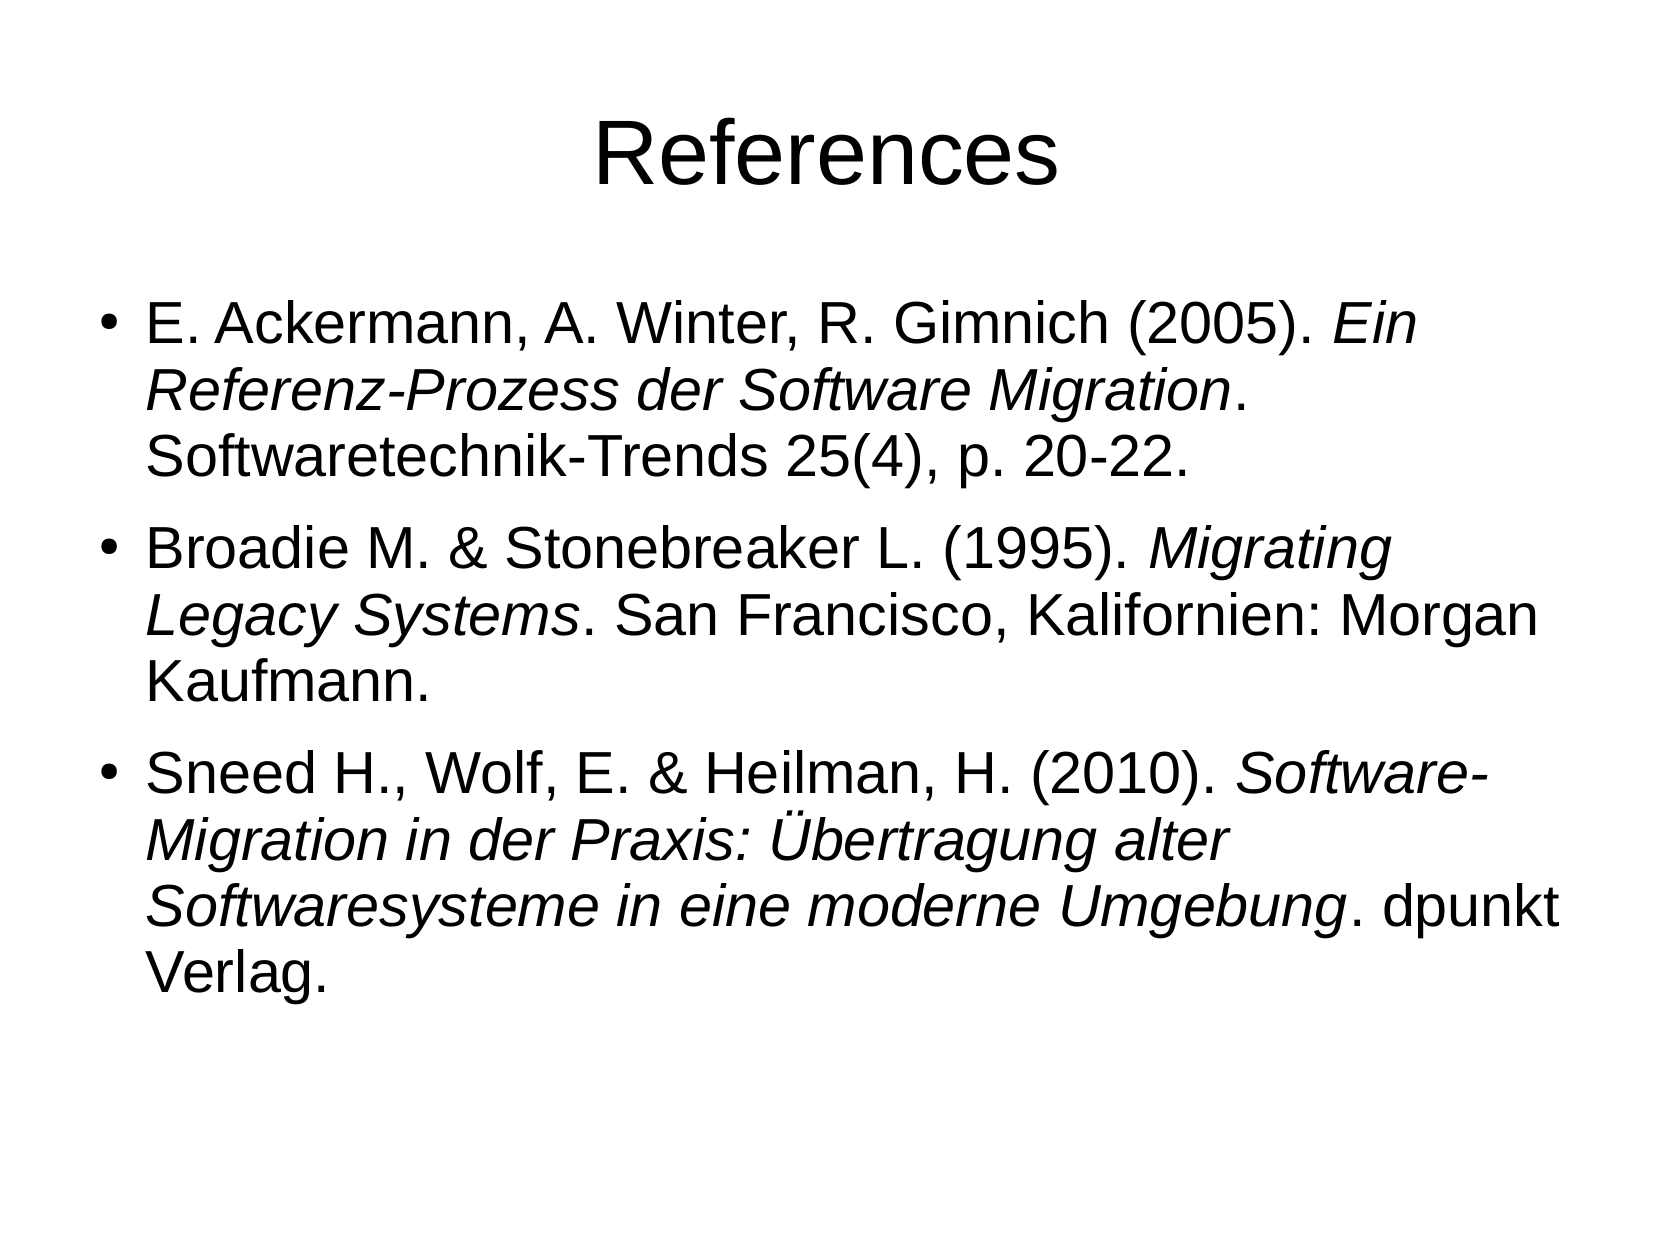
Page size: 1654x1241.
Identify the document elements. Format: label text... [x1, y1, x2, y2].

list E. Ackermann, A. Winter, R. Gimnich (2005). Ein Referenz-Prozess der Software Migration. Softwaretechnik-Trends 25(4), p. 20-22. Broadie M. & Stonebreaker L. (1995). Migrating Legacy Systems. San Francisco, Kalifornien: Morgan Kaufmann. Sneed H., Wolf, E. & Heilman, H. (2010). Software-Migration in der Praxis: Übertragung alter Softwaresysteme in eine moderne Umgebung. dpunkt Verlag. [82, 290, 1571, 1010]
title References [82, 49, 1571, 257]
